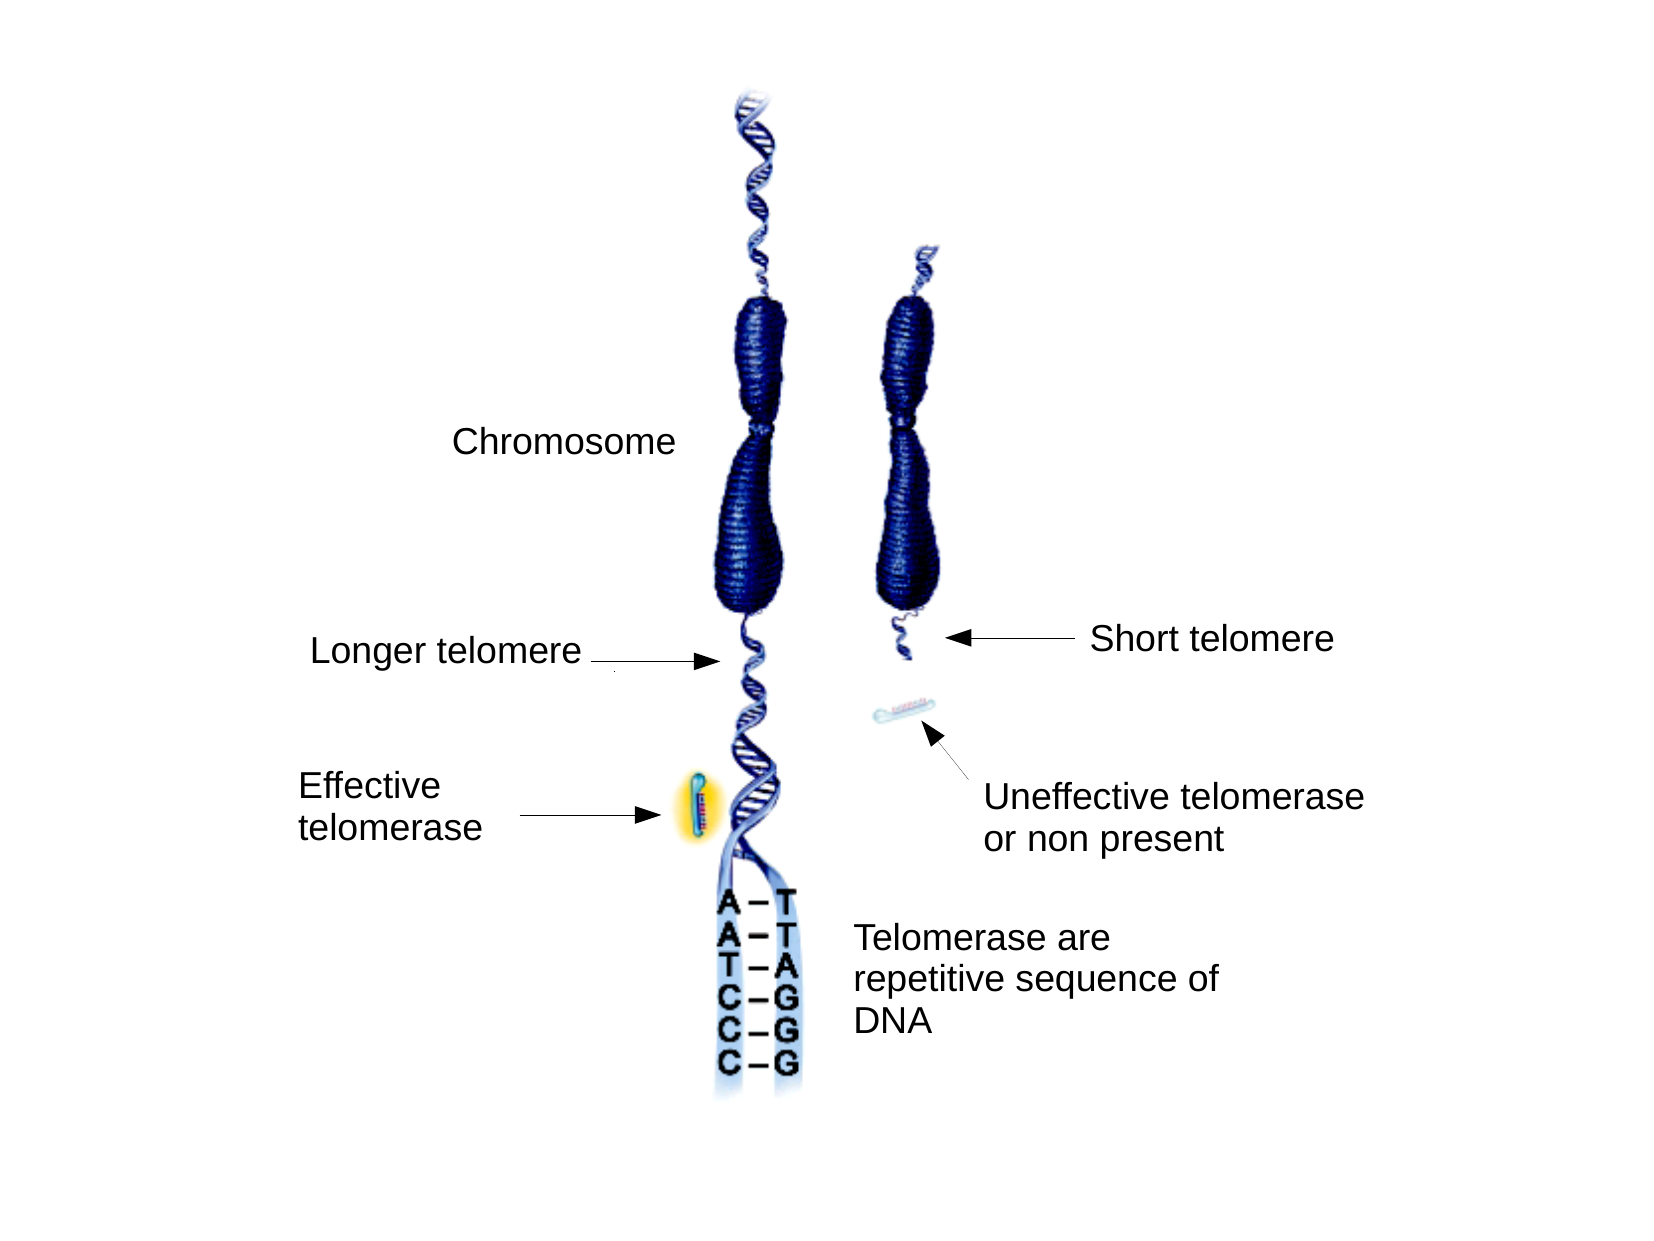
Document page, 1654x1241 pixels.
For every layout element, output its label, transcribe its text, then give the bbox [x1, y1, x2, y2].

picture [578, 80, 1004, 1123]
text_box Chromosome [437, 413, 697, 473]
text_box Short telomere [1074, 609, 1371, 709]
text_box Effective telomerase [283, 756, 520, 898]
text_box Uneffective telomerase or non present [968, 767, 1406, 909]
text_box Longer telomere [295, 621, 615, 721]
text_box Telomerase are repetitive sequence of DNA [838, 908, 1241, 1050]
